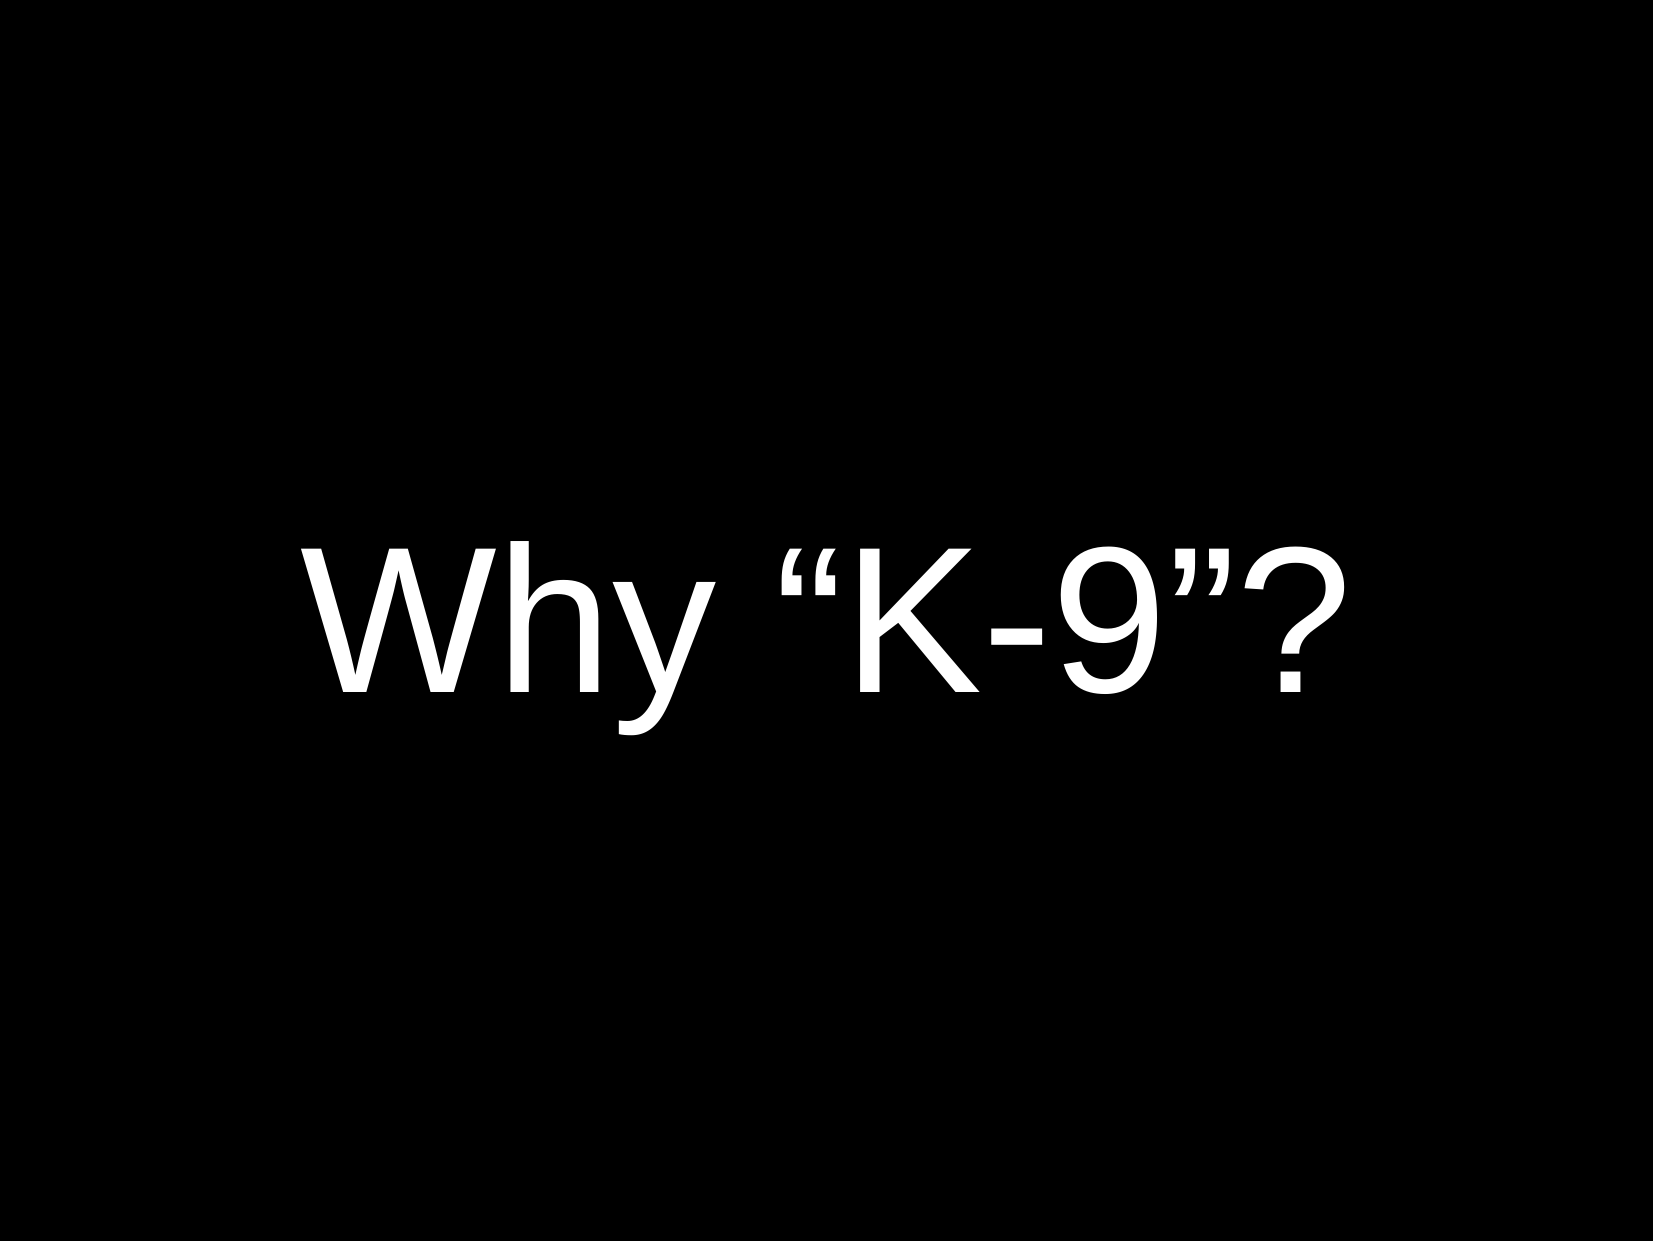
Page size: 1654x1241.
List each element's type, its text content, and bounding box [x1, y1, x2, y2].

title Why “K-9”? [82, 101, 1571, 1140]
